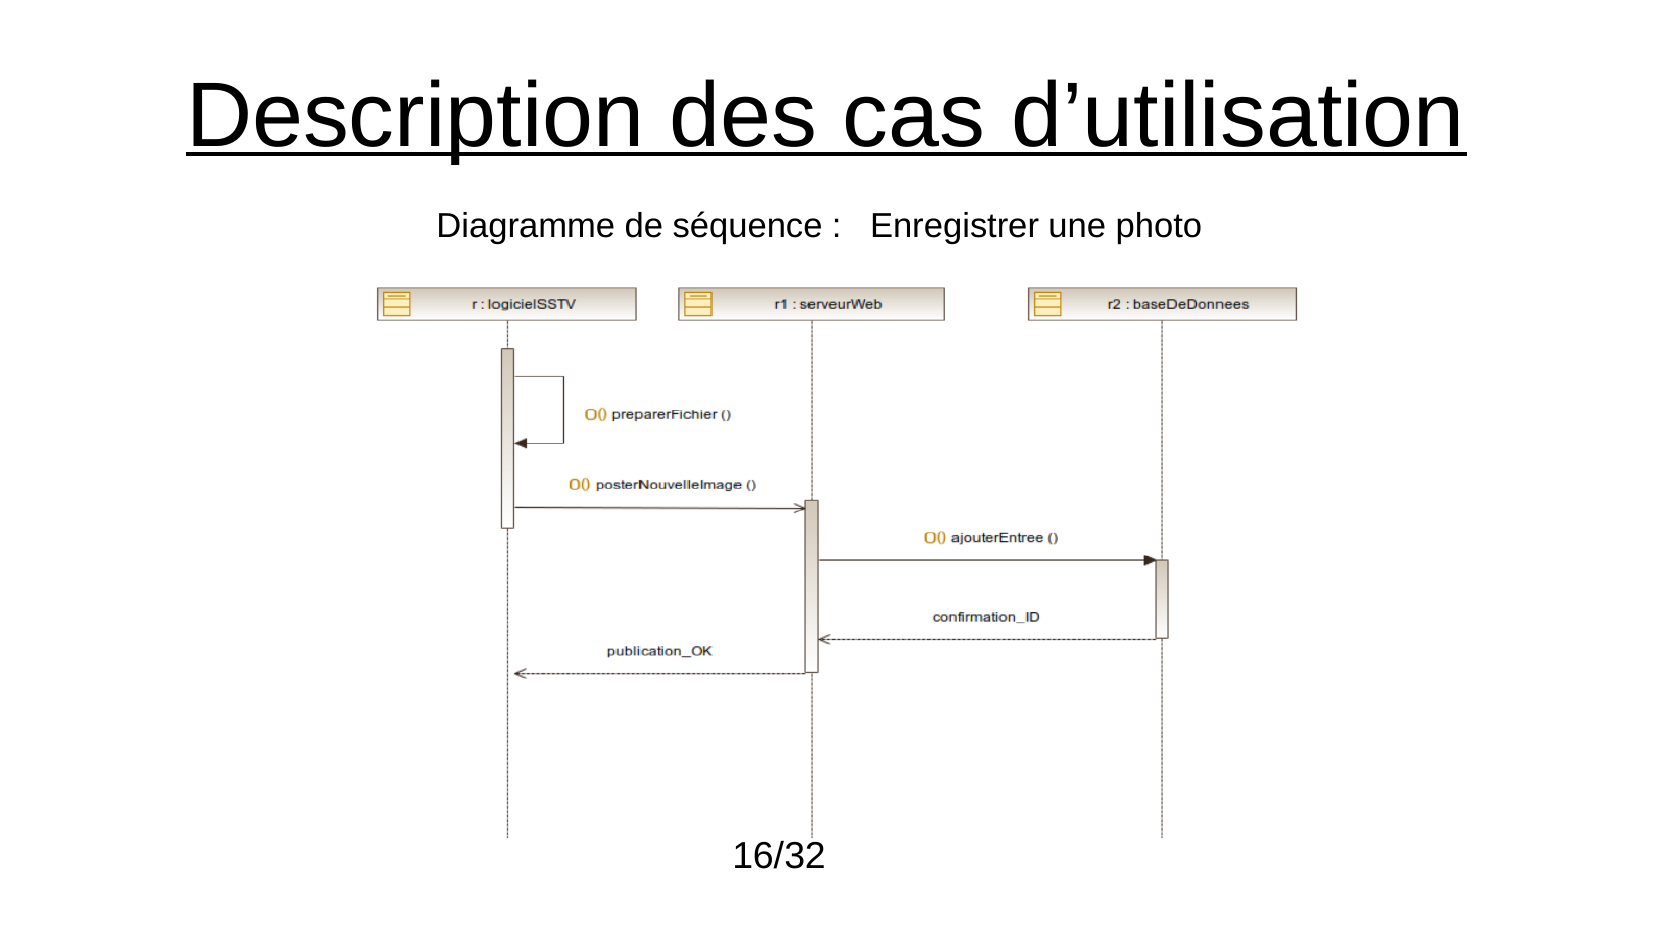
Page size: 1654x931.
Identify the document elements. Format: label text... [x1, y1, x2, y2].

list Diagramme de séquence : Enregistrer une photo [47, 206, 1536, 747]
title Description des cas d’utilisation [82, 37, 1571, 193]
picture [351, 276, 1316, 857]
text_box <numéro>/32 [717, 826, 1345, 884]
